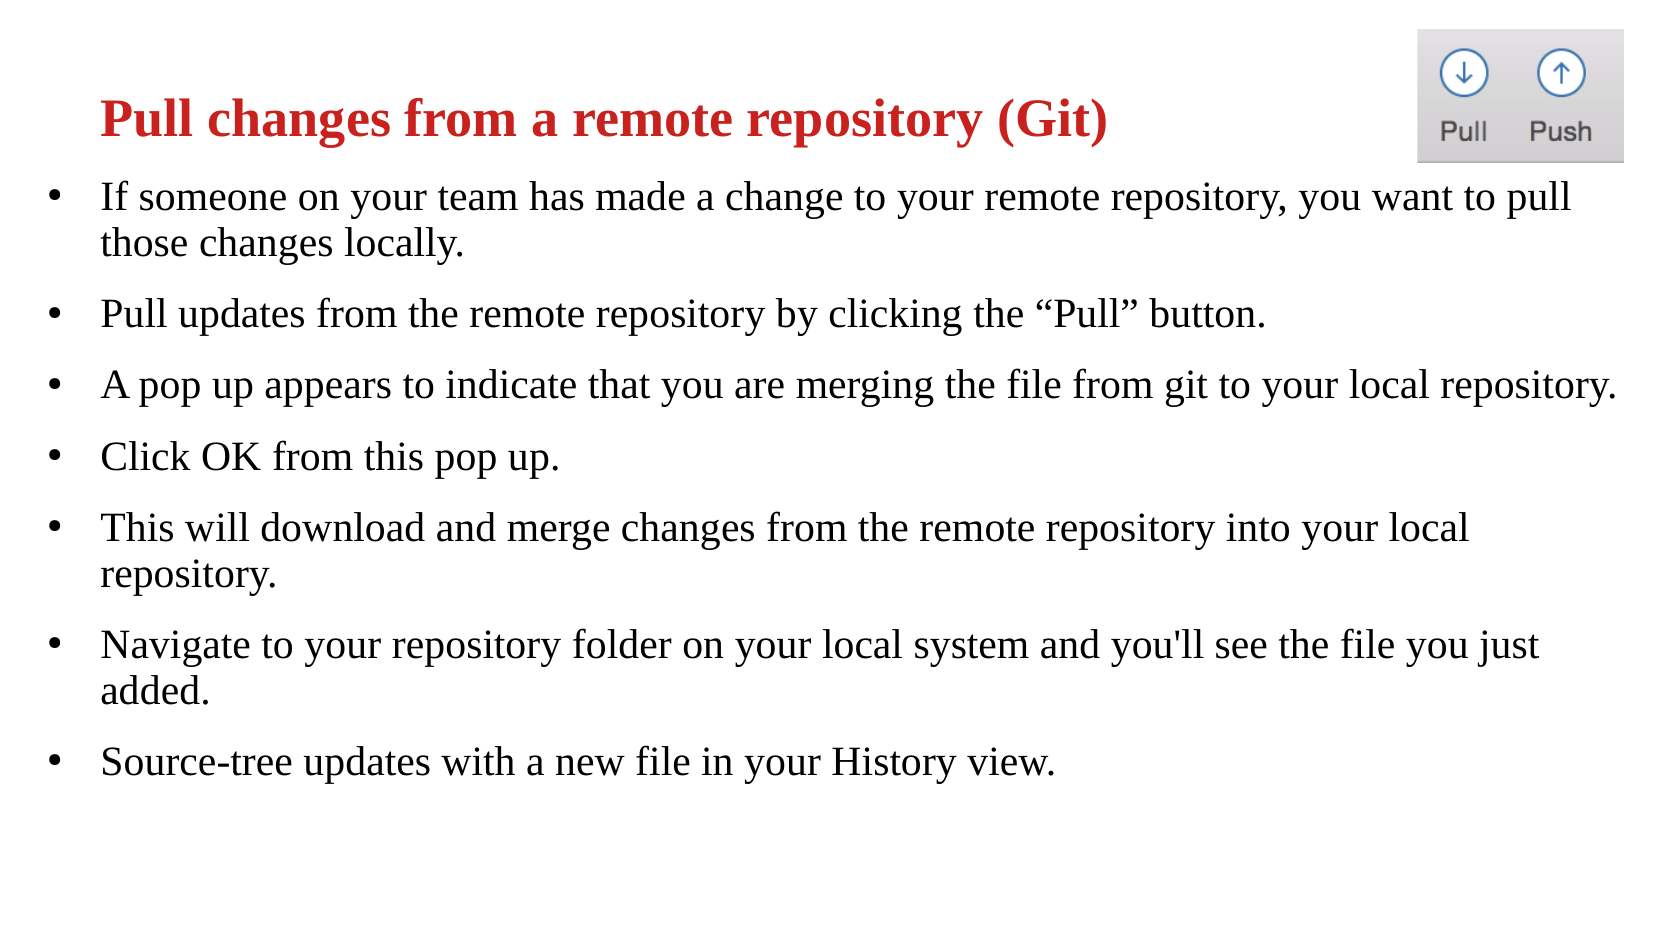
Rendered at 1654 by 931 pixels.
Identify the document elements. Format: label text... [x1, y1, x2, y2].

picture [1417, 29, 1624, 168]
list Pull changes from a remote repository (Git) If someone on your team has made a change to your remote repository, you want to pull those changes locally. Pull updates from the remote repository by clicking the “Pull” button. A pop up appears to indicate that you are merging the file from git to your local repository. Click OK from this pop up. This will download and merge changes from the remote repository into your local repository. Navigate to your repository folder on your local system and you'll see the file you just added. Source-tree updates with a new file in your History view. [29, 88, 1625, 916]
